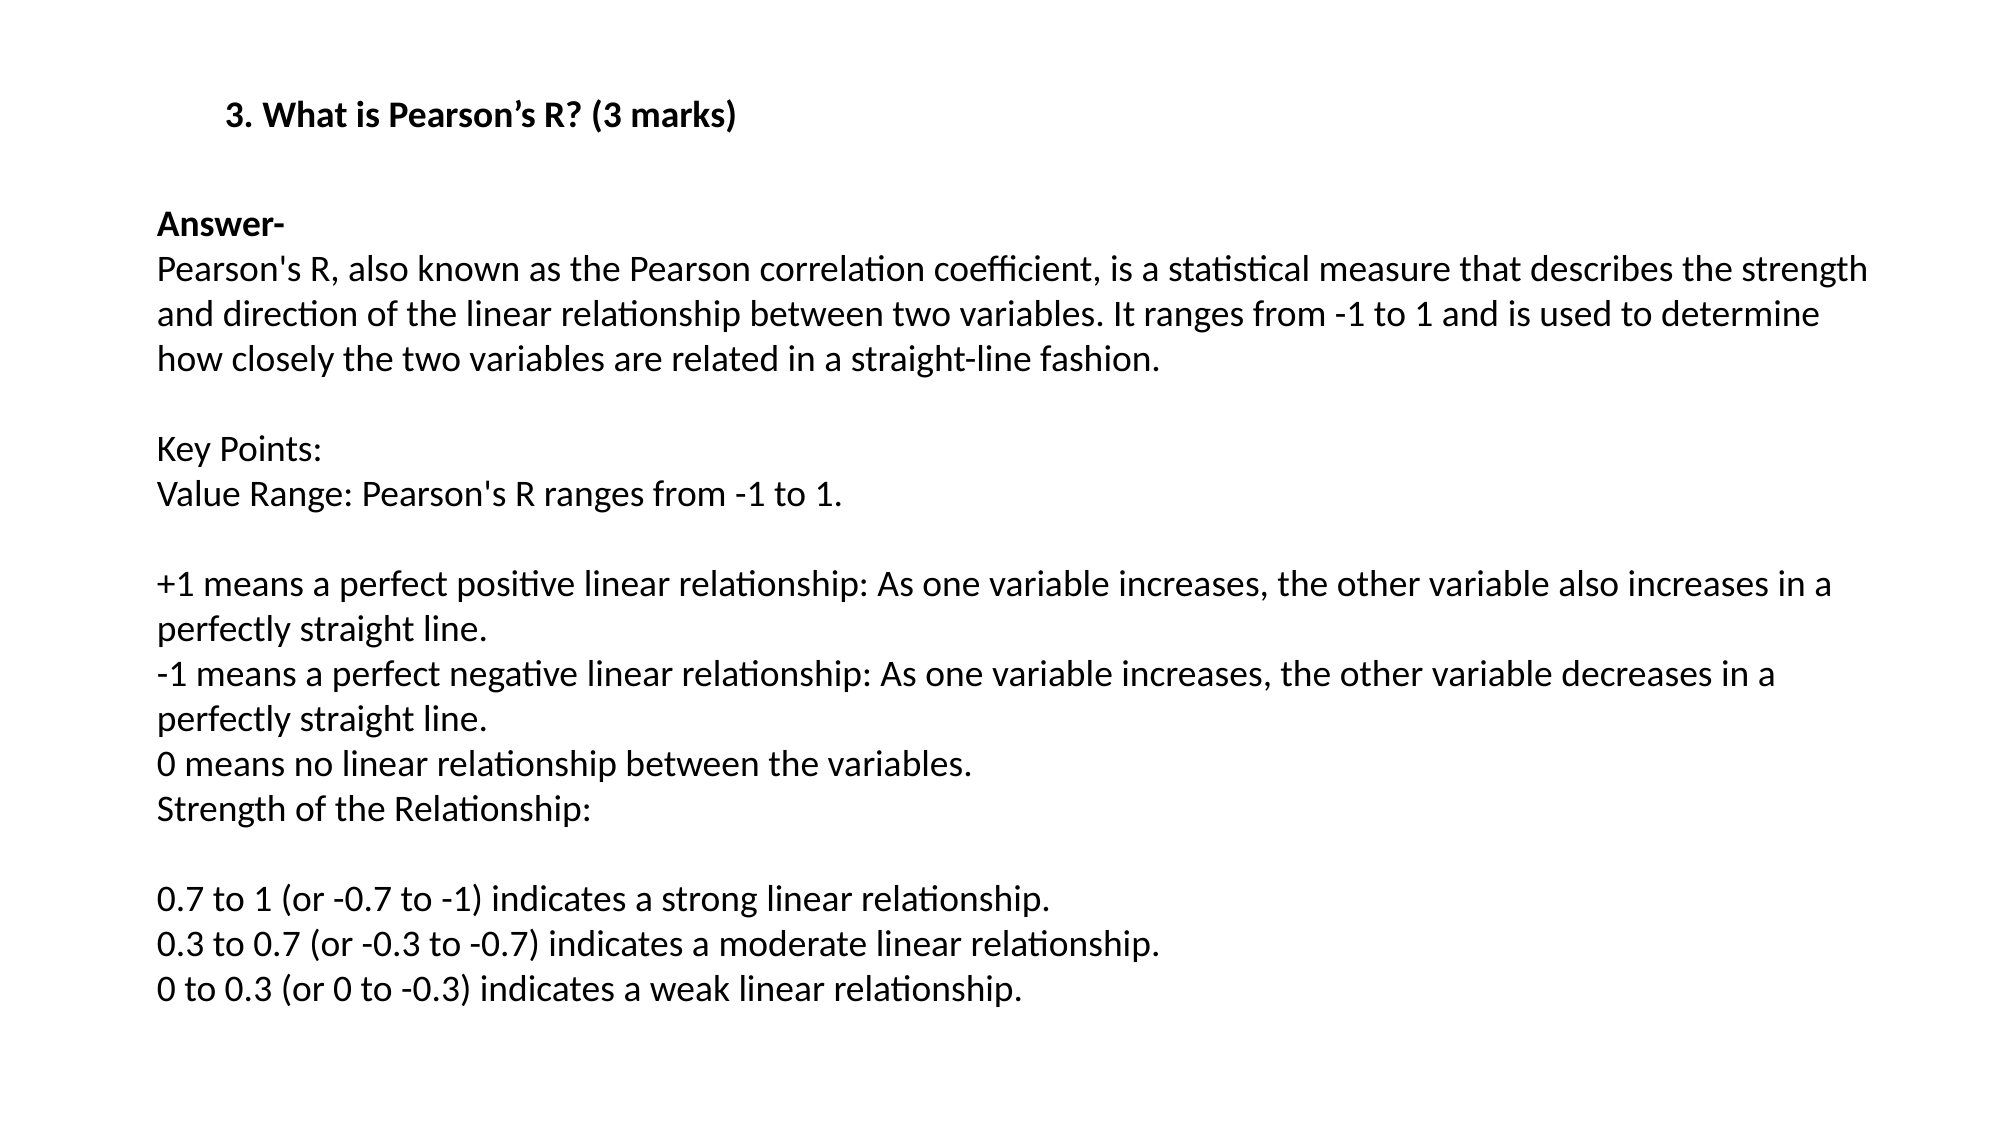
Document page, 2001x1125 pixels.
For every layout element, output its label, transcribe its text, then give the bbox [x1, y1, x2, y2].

text_box 3. What is Pearson’s R? (3 marks) [209, 82, 1539, 143]
text_box Answer- Pearson's R, also known as the Pearson correlation coefficient, is a statistical measure that describes the strength and direction of the linear relationship between two variables. It ranges from -1 to 1 and is used to determine how closely the two variables are related in a straight-line fashion. Key Points: Value Range: Pearson's R ranges from -1 to 1. +1 means a perfect positive linear relationship: As one variable increases, the other variable also increases in a perfectly straight line. -1 means a perfect negative linear relationship: As one variable increases, the other variable decreases in a perfectly straight line. 0 means no linear relationship between the variables. Strength of the Relationship: 0.7 to 1 (or -0.7 to -1) indicates a strong linear relationship. 0.3 to 0.7 (or -0.3 to -0.7) indicates a moderate linear relationship. 0 to 0.3 (or 0 to -0.3) indicates a weak linear relationship. [141, 191, 1909, 1025]
